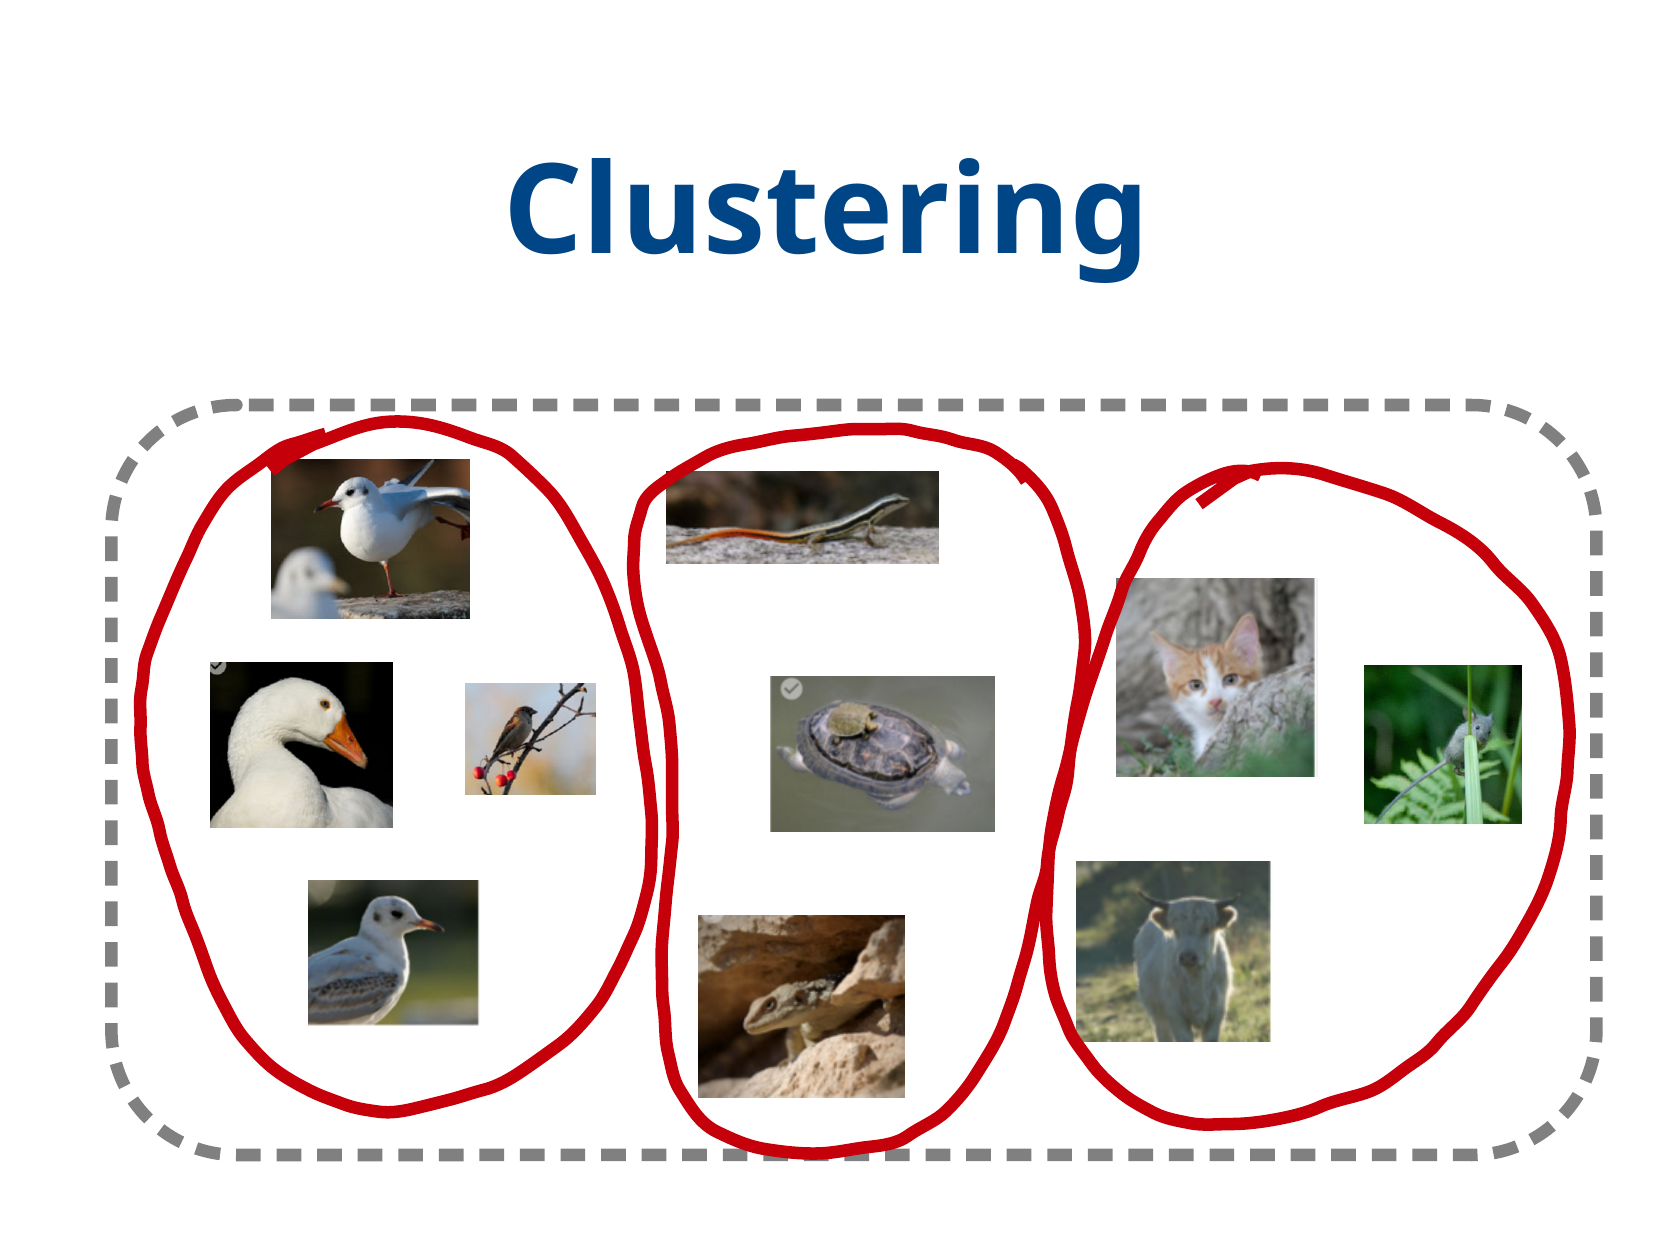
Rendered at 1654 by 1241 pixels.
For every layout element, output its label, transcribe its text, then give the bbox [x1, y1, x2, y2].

picture [308, 880, 481, 1026]
text_box [640, 436, 1078, 1147]
title Clustering [82, 49, 1571, 360]
picture [698, 915, 905, 1098]
picture [1116, 578, 1318, 777]
picture [770, 676, 995, 832]
picture [271, 459, 470, 619]
picture [1364, 665, 1522, 824]
picture [210, 662, 393, 828]
picture [1076, 861, 1284, 1042]
text_box [1053, 475, 1563, 1118]
picture [465, 683, 596, 796]
picture [666, 471, 939, 564]
text_box [111, 405, 1597, 1156]
